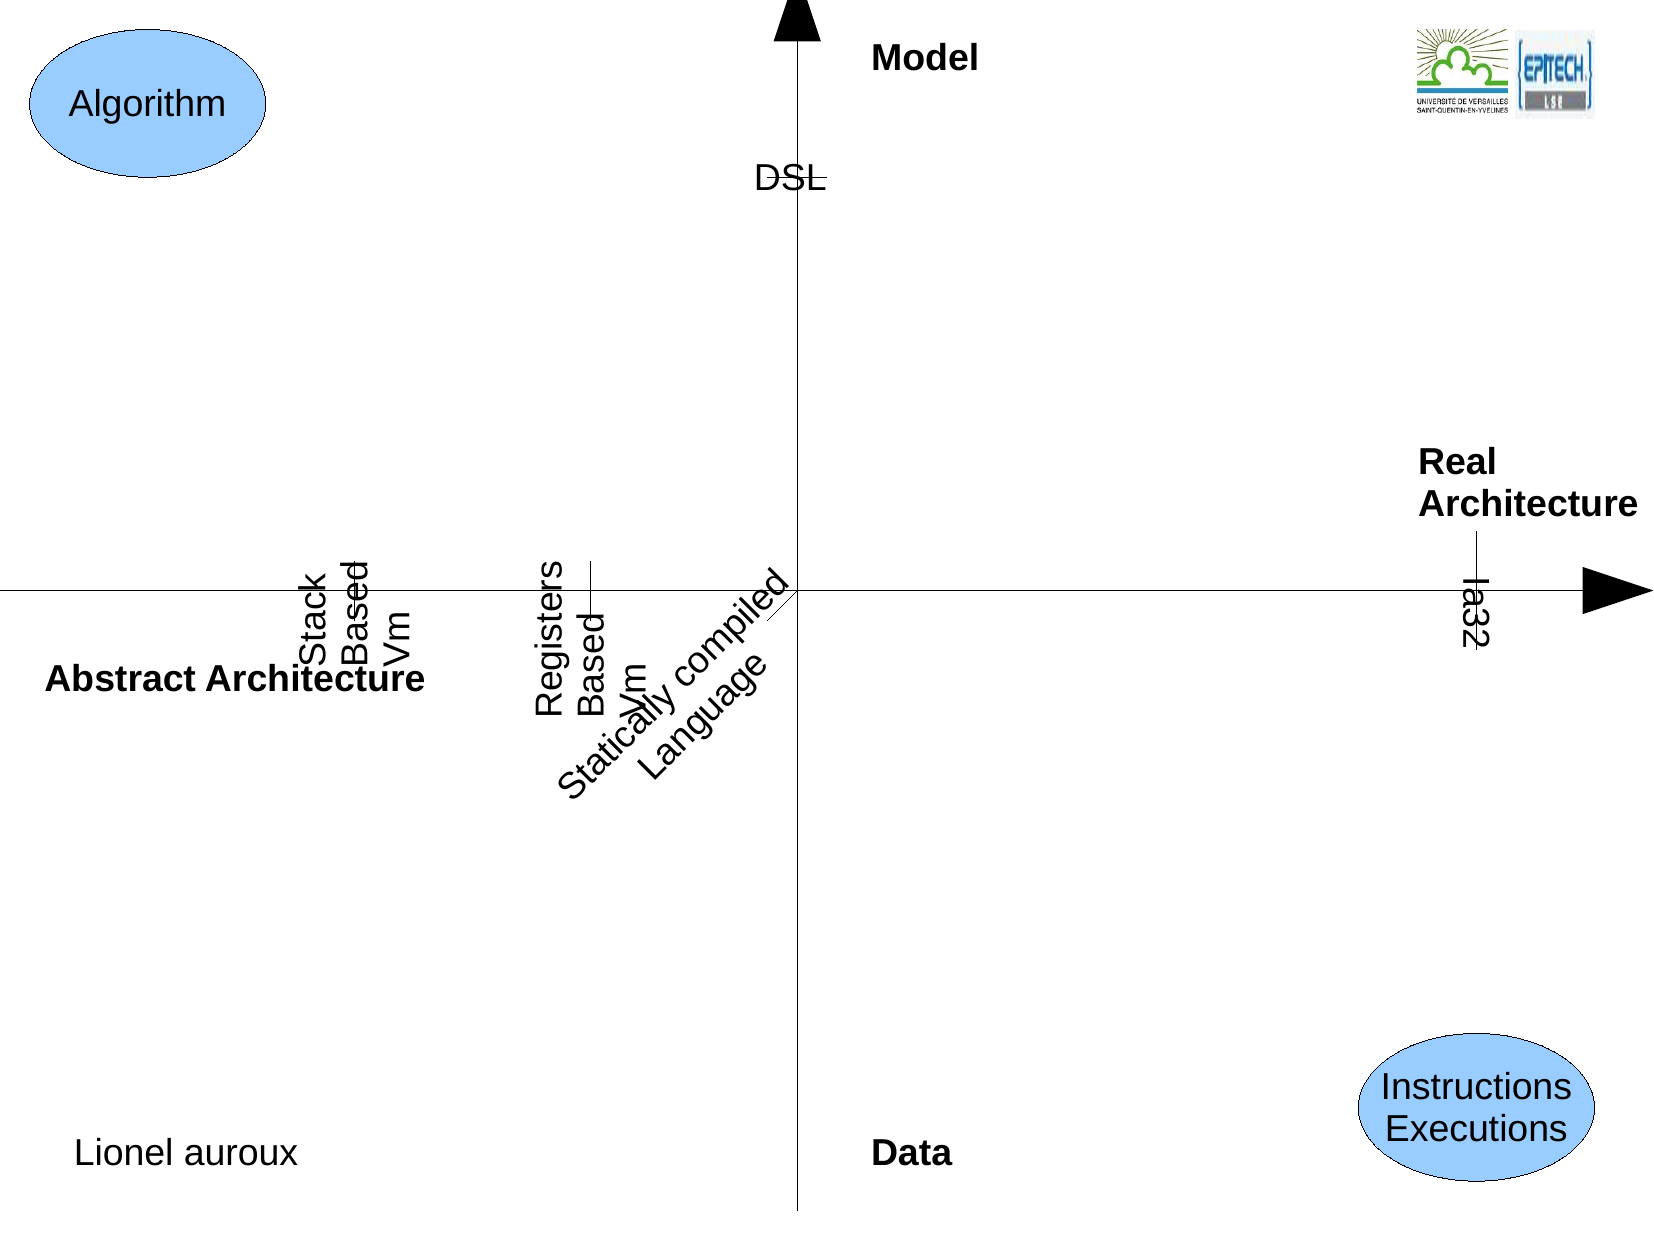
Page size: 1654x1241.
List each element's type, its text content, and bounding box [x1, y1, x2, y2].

text_box Instructions Executions [1358, 1033, 1595, 1182]
picture [1417, 29, 1508, 113]
text_box Lionel auroux [59, 1124, 313, 1182]
text_box Real Architecture [1403, 432, 1654, 532]
text_box Model [856, 29, 995, 87]
picture [1515, 30, 1595, 119]
text_box Data [856, 1124, 967, 1182]
text_box Algorithm [29, 29, 266, 178]
text_box Abstract Architecture [29, 649, 441, 707]
